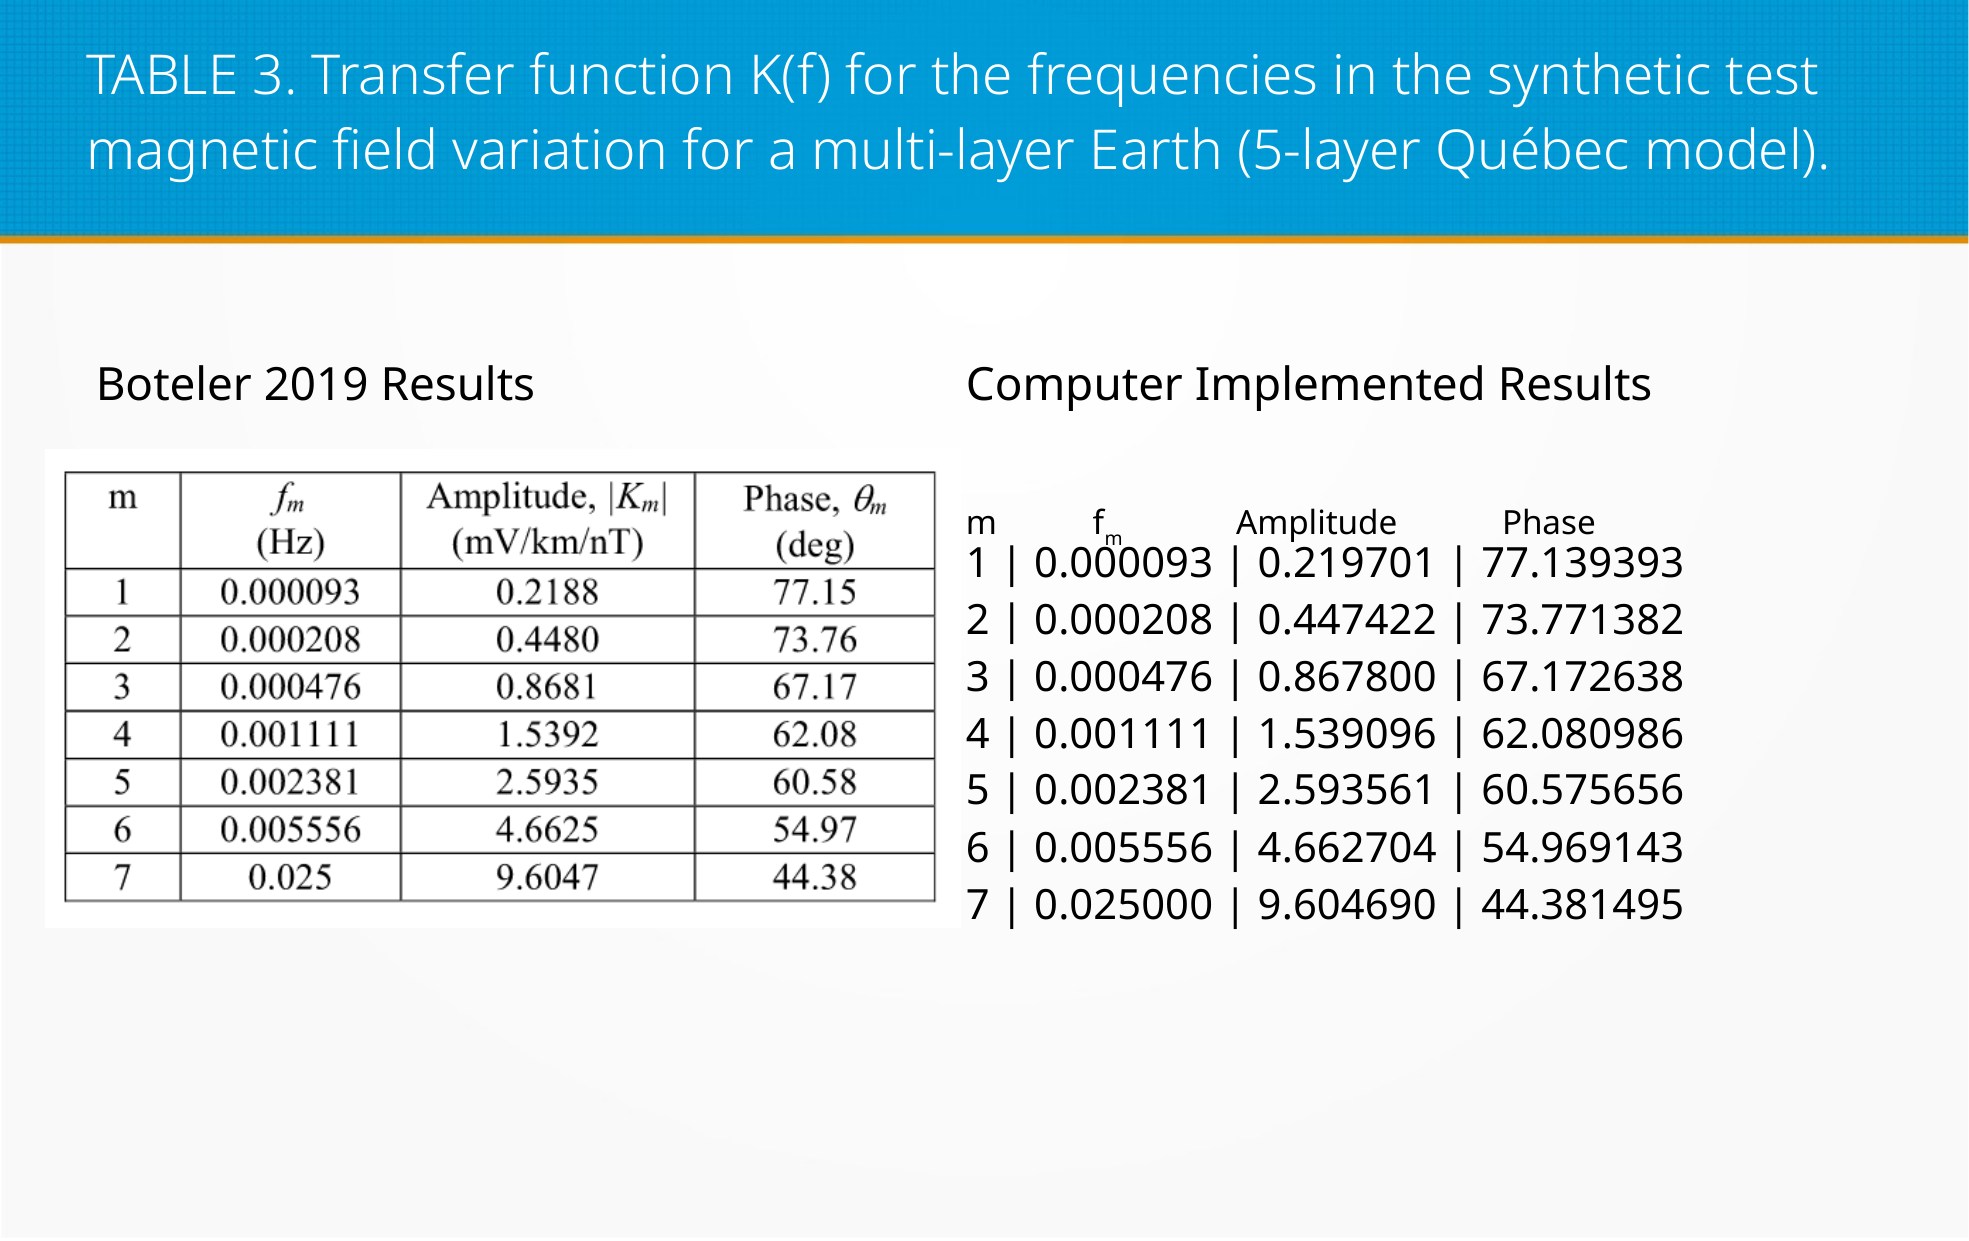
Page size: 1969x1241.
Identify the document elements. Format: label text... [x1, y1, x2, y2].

text_box Computer Implemented Results [960, 349, 1771, 416]
picture [0, 233, 1969, 1241]
text_box Boteler 2019 Results [90, 349, 901, 416]
text_box m fm Amplitude Phase [960, 495, 1726, 554]
title TABLE 3. Transfer function K(f) for the frequencies in the synthetic test magnetic field variation for a multi-layer Earth (5-layer Québec model). [86, 0, 1858, 186]
text_box 1 | 0.000093 | 0.219701 | 77.139393 2 | 0.000208 | 0.447422 | 73.771382 3 | 0.000476 | 0.867800 | 67.172638 4 | 0.001111 | 1.539096 | 62.080986 5 | 0.002381 | 2.593561 | 60.575656 6 | 0.005556 | 4.662704 | 54.969143 7 | 0.025000 | 9.604690 | 44.381495 [960, 507, 1756, 956]
